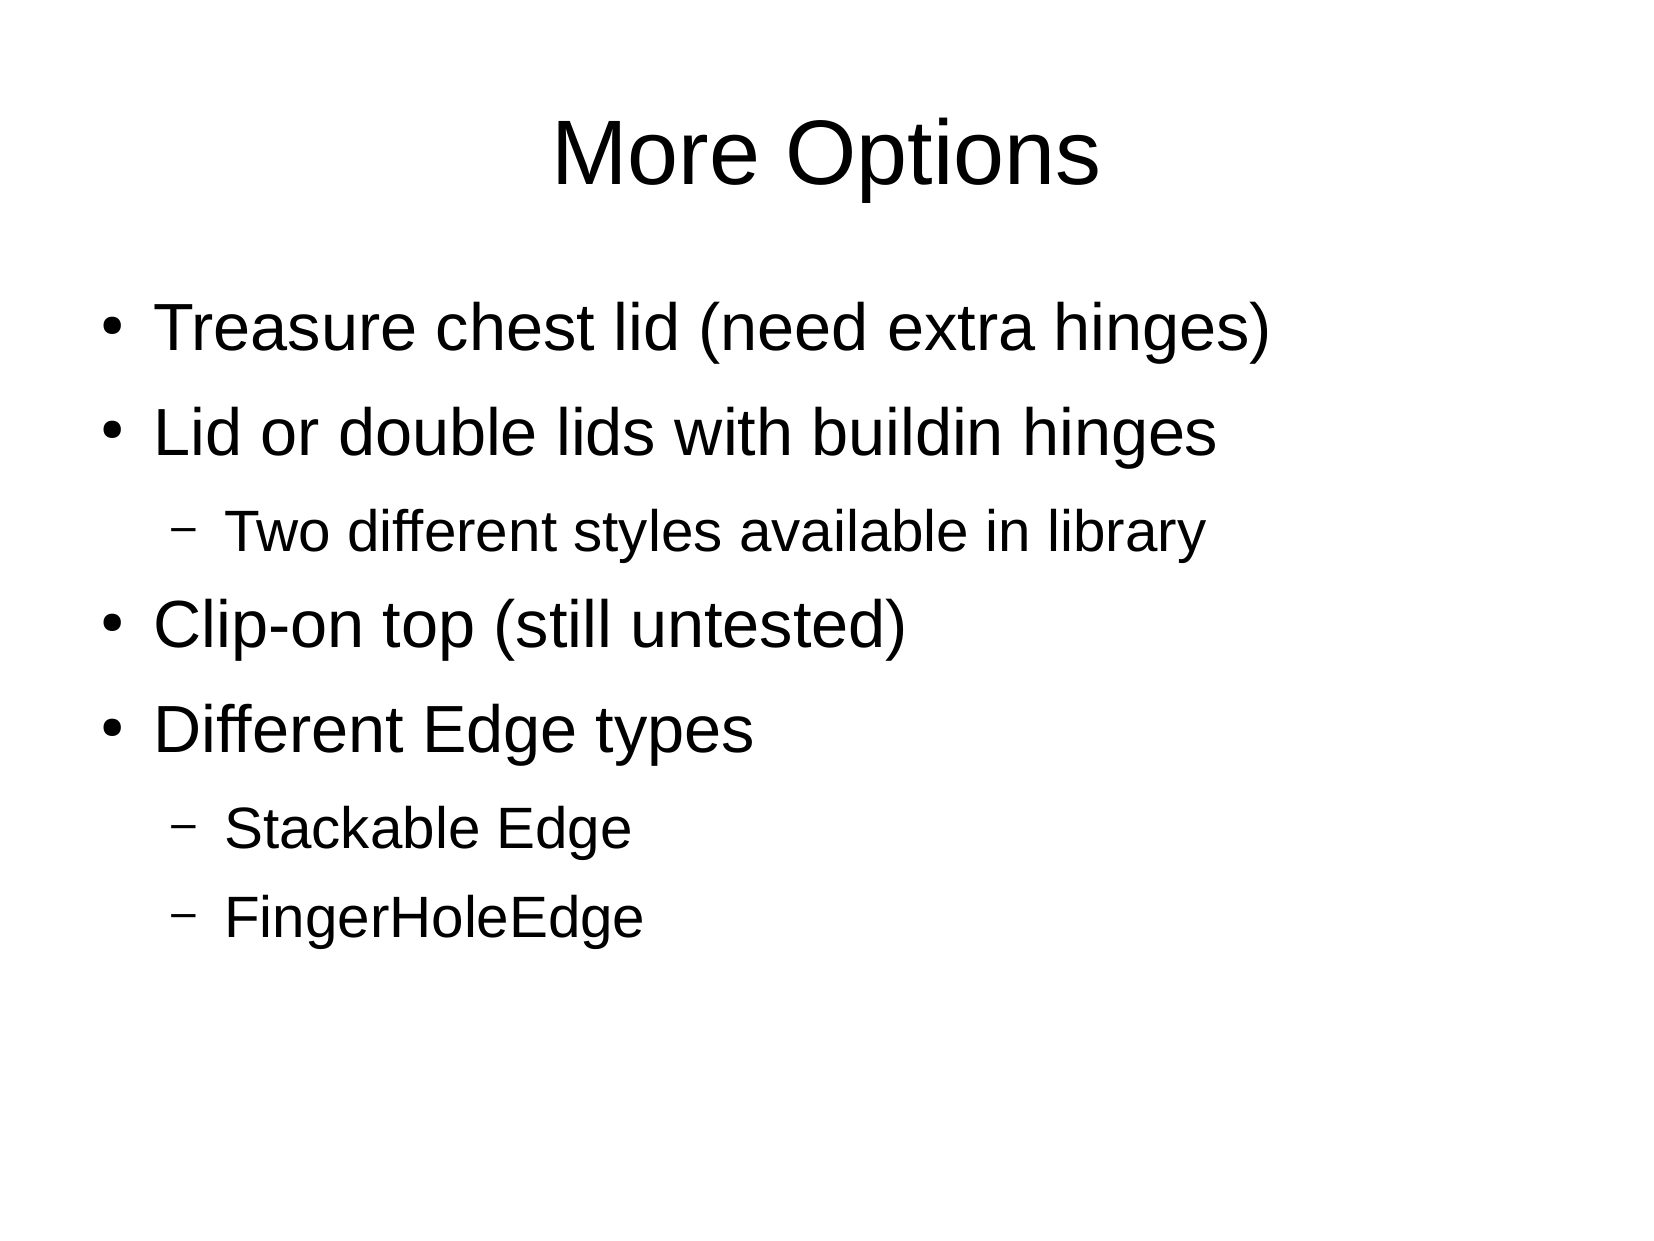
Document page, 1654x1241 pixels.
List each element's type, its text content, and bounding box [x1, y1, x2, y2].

title More Options [82, 49, 1571, 257]
list Treasure chest lid (need extra hinges) Lid or double lids with buildin hinges Two different styles available in library Clip-on top (still untested) Different Edge types Stackable Edge FingerHoleEdge [82, 290, 1571, 1010]
